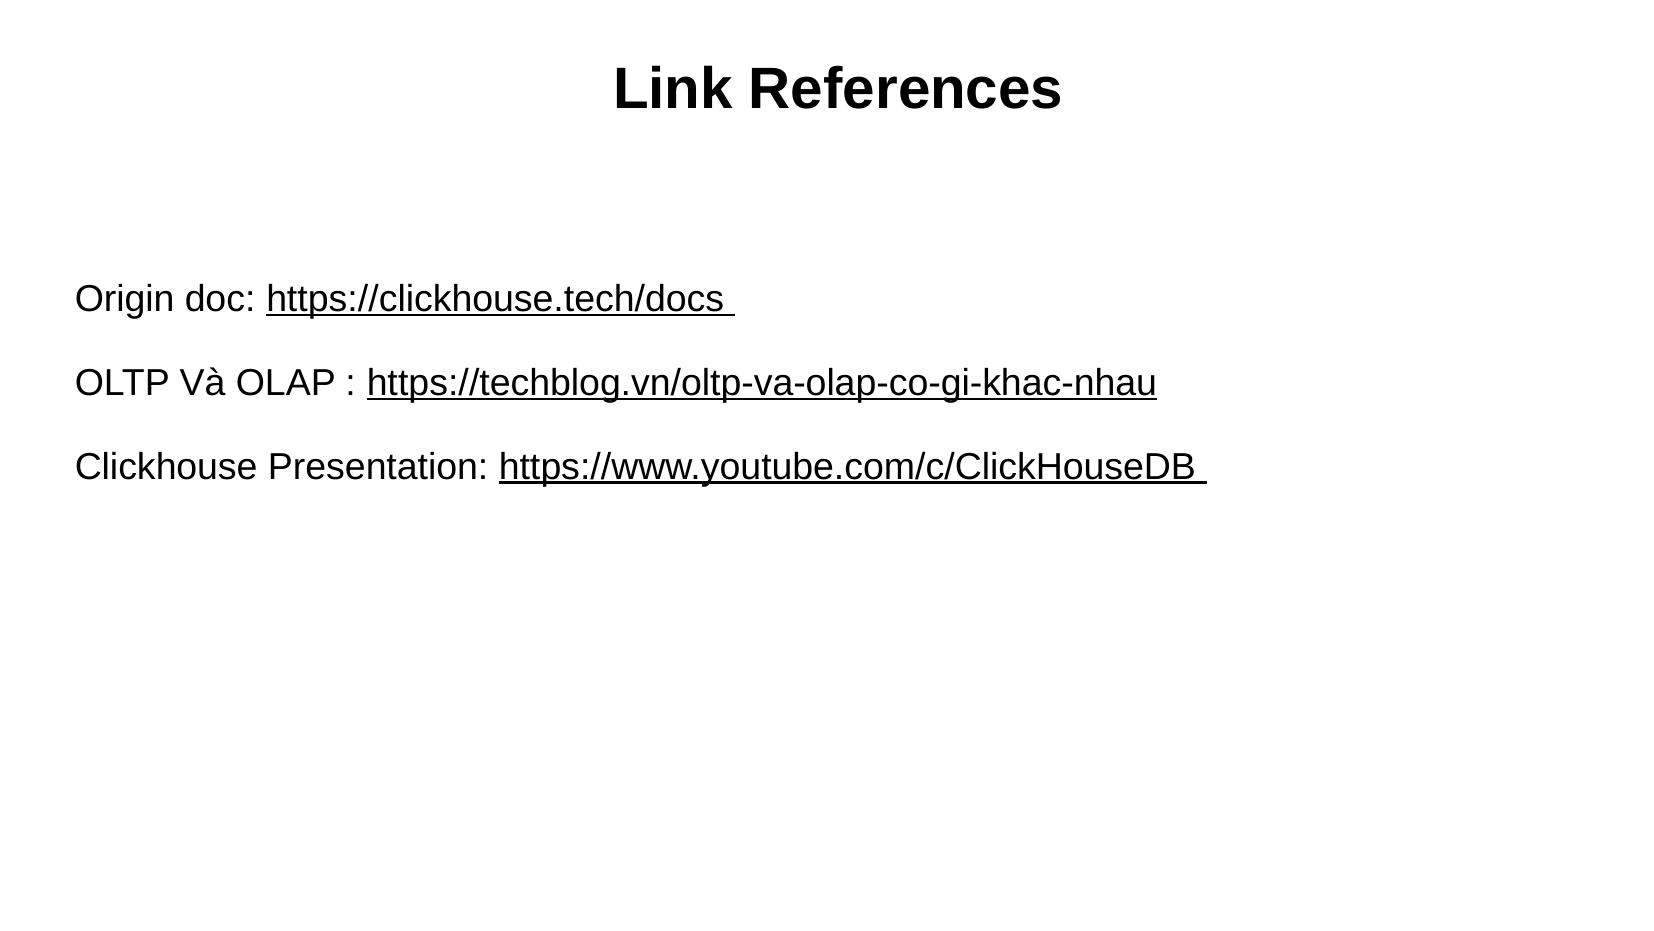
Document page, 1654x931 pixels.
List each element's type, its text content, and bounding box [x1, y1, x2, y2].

text_box Origin doc: https://clickhouse.tech/docs OLTP Và OLAP : https://techblog.vn/oltp-va-olap-co-gi-khac-nhau Clickhouse Presentation: https://www.youtube.com/c/ClickHouseDB [60, 270, 1363, 579]
text_box Link References [598, 48, 1079, 129]
